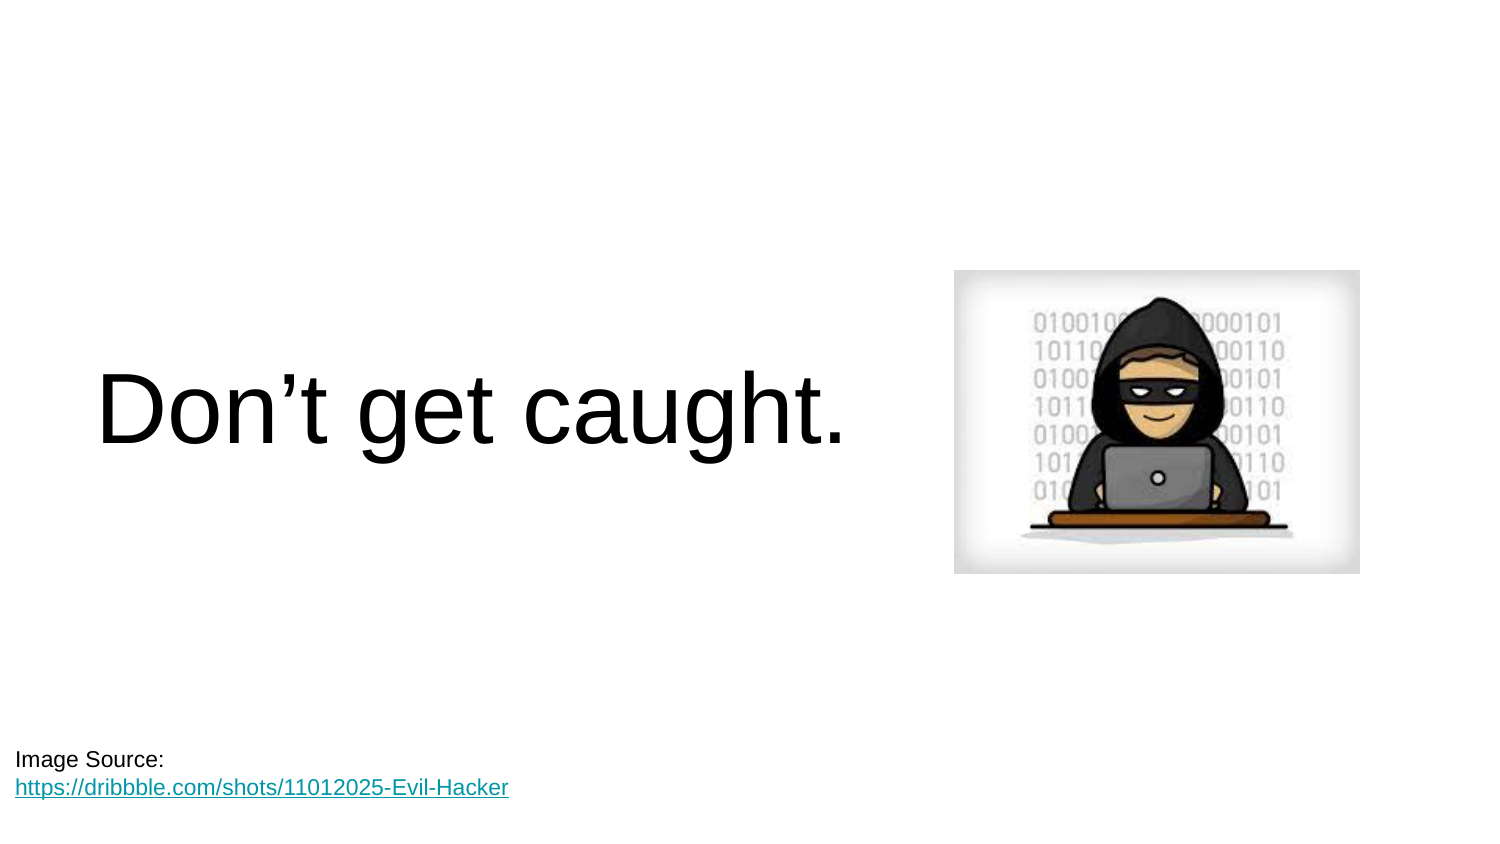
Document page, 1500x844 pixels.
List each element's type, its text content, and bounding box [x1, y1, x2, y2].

text_box Image Source: https://dribbble.com/shots/11012025-Evil-Hacker [0, 730, 614, 816]
title Don’t get caught. [80, 73, 1125, 745]
picture [954, 270, 1360, 574]
